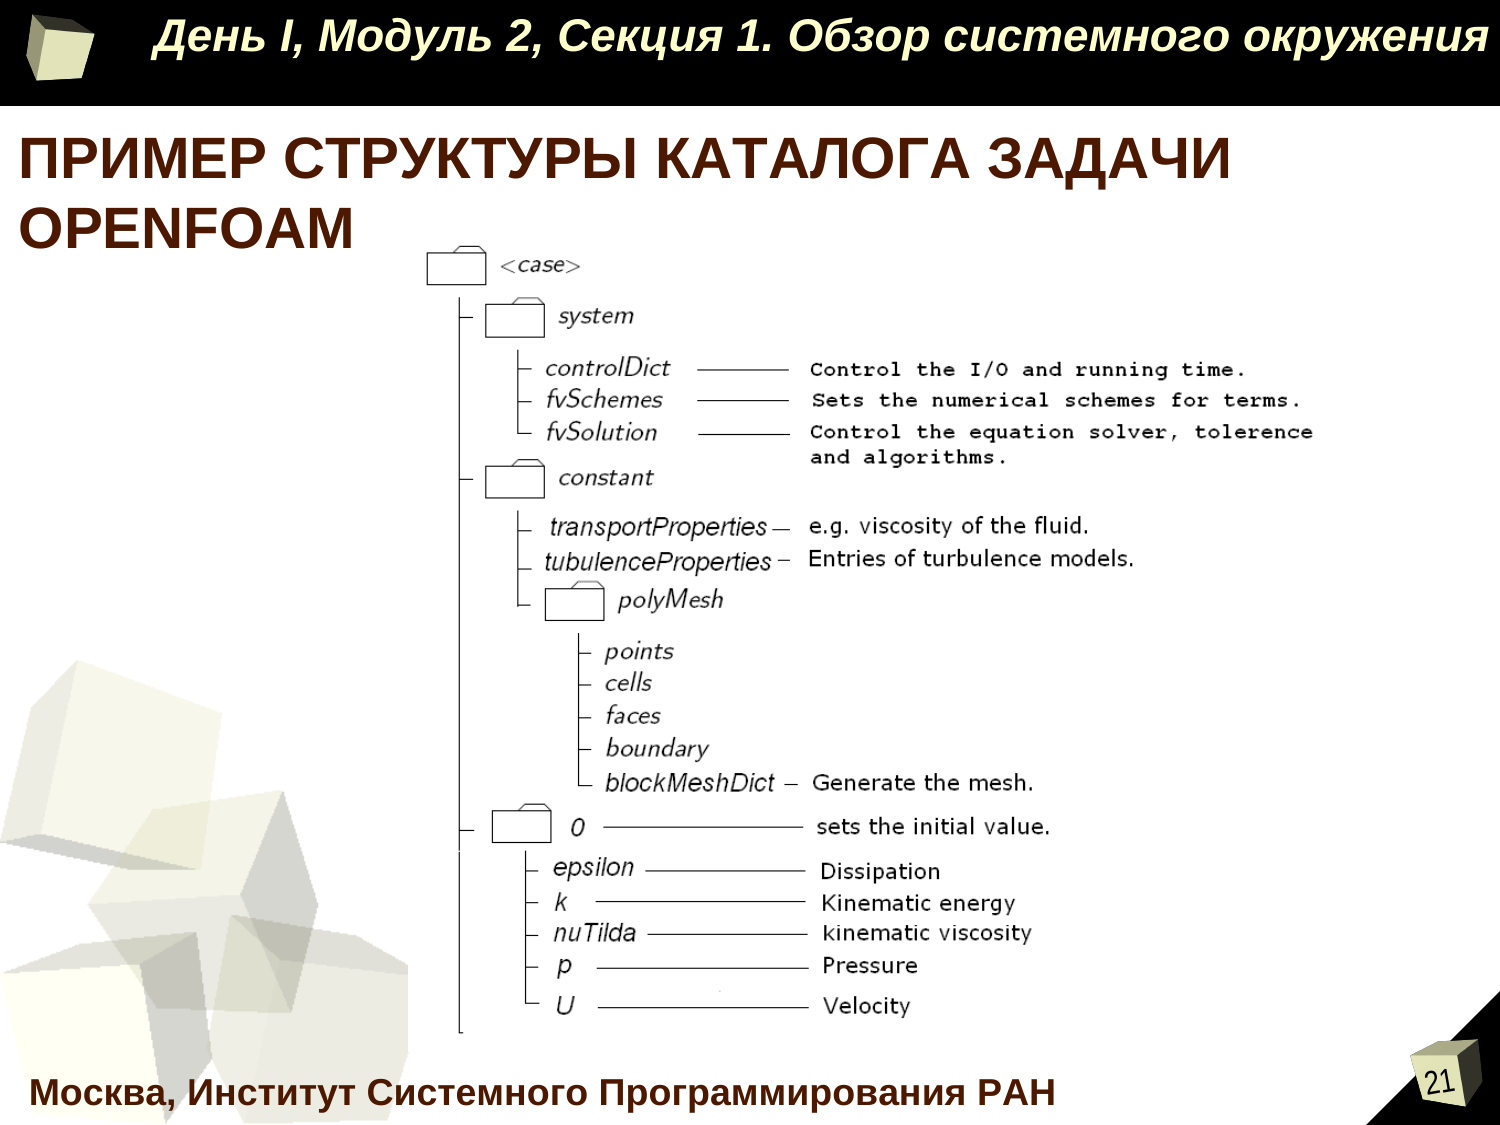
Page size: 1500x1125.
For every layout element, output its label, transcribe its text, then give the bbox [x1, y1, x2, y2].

text_box ПРИМЕР СТРУКТУРЫ КАТАЛОГА ЗАДАЧИ OPENFOAM [4, 112, 1500, 268]
picture [423, 1088, 433, 1102]
picture [0, 268, 1341, 1125]
